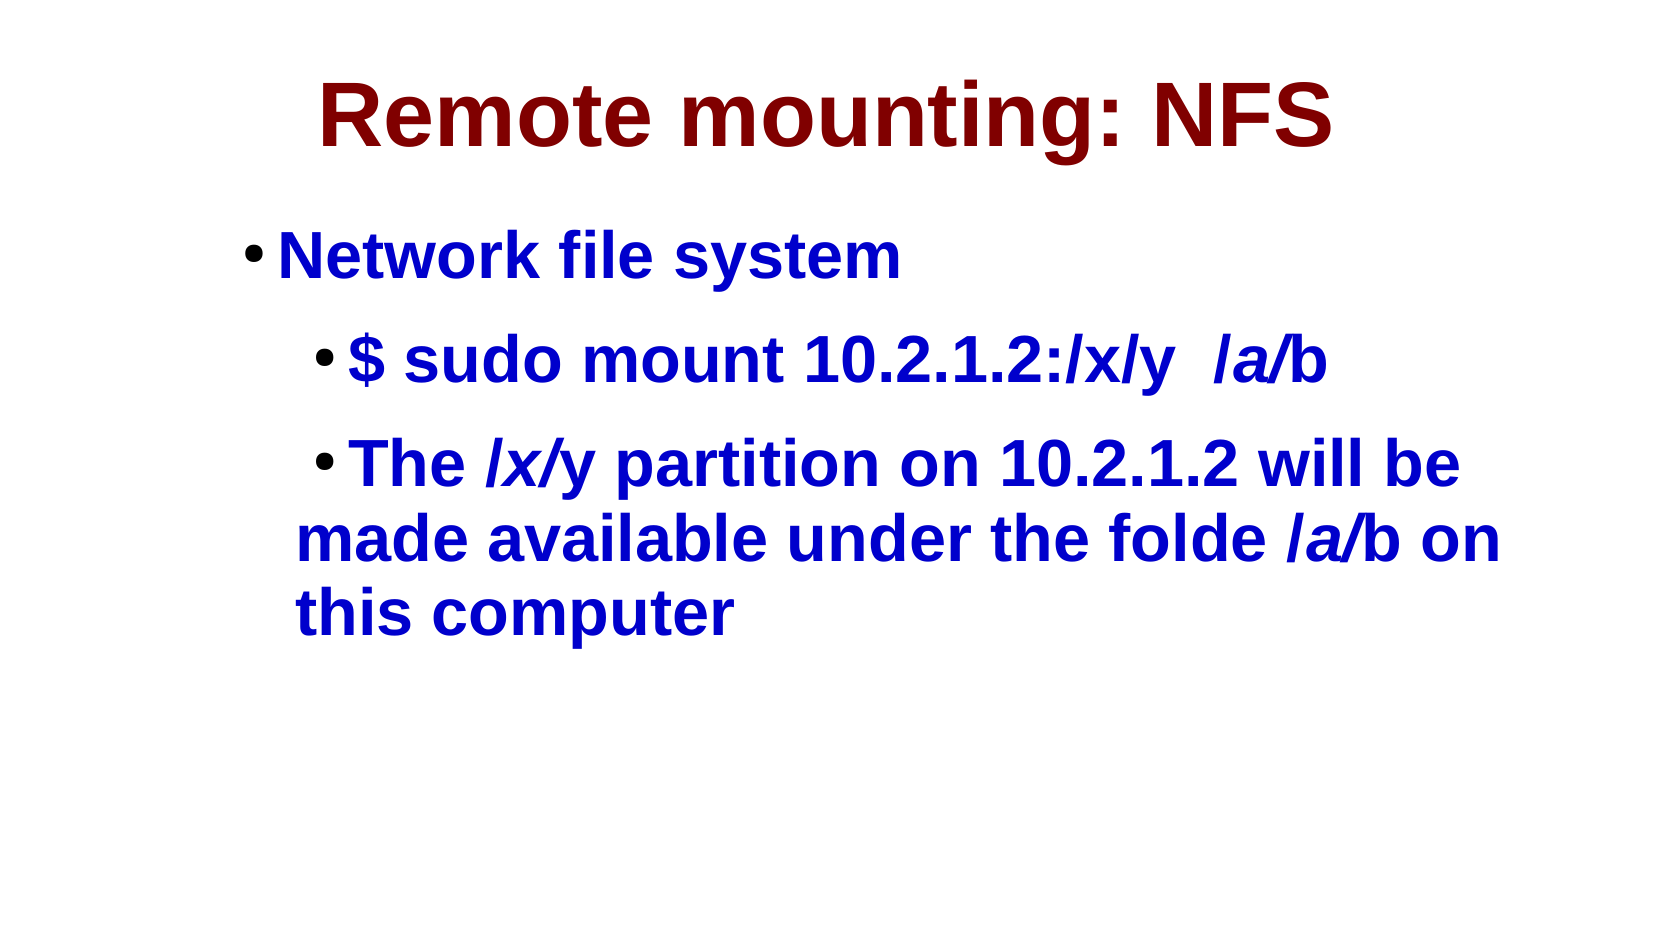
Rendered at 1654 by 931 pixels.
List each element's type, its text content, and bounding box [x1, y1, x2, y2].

title Remote mounting: NFS [82, 37, 1571, 193]
list Network file system $ sudo mount 10.2.1.2:/x/y /a/b The /x/y partition on 10.2.1.2 will be made available under the folde /a/b on this computer [82, 217, 1571, 757]
